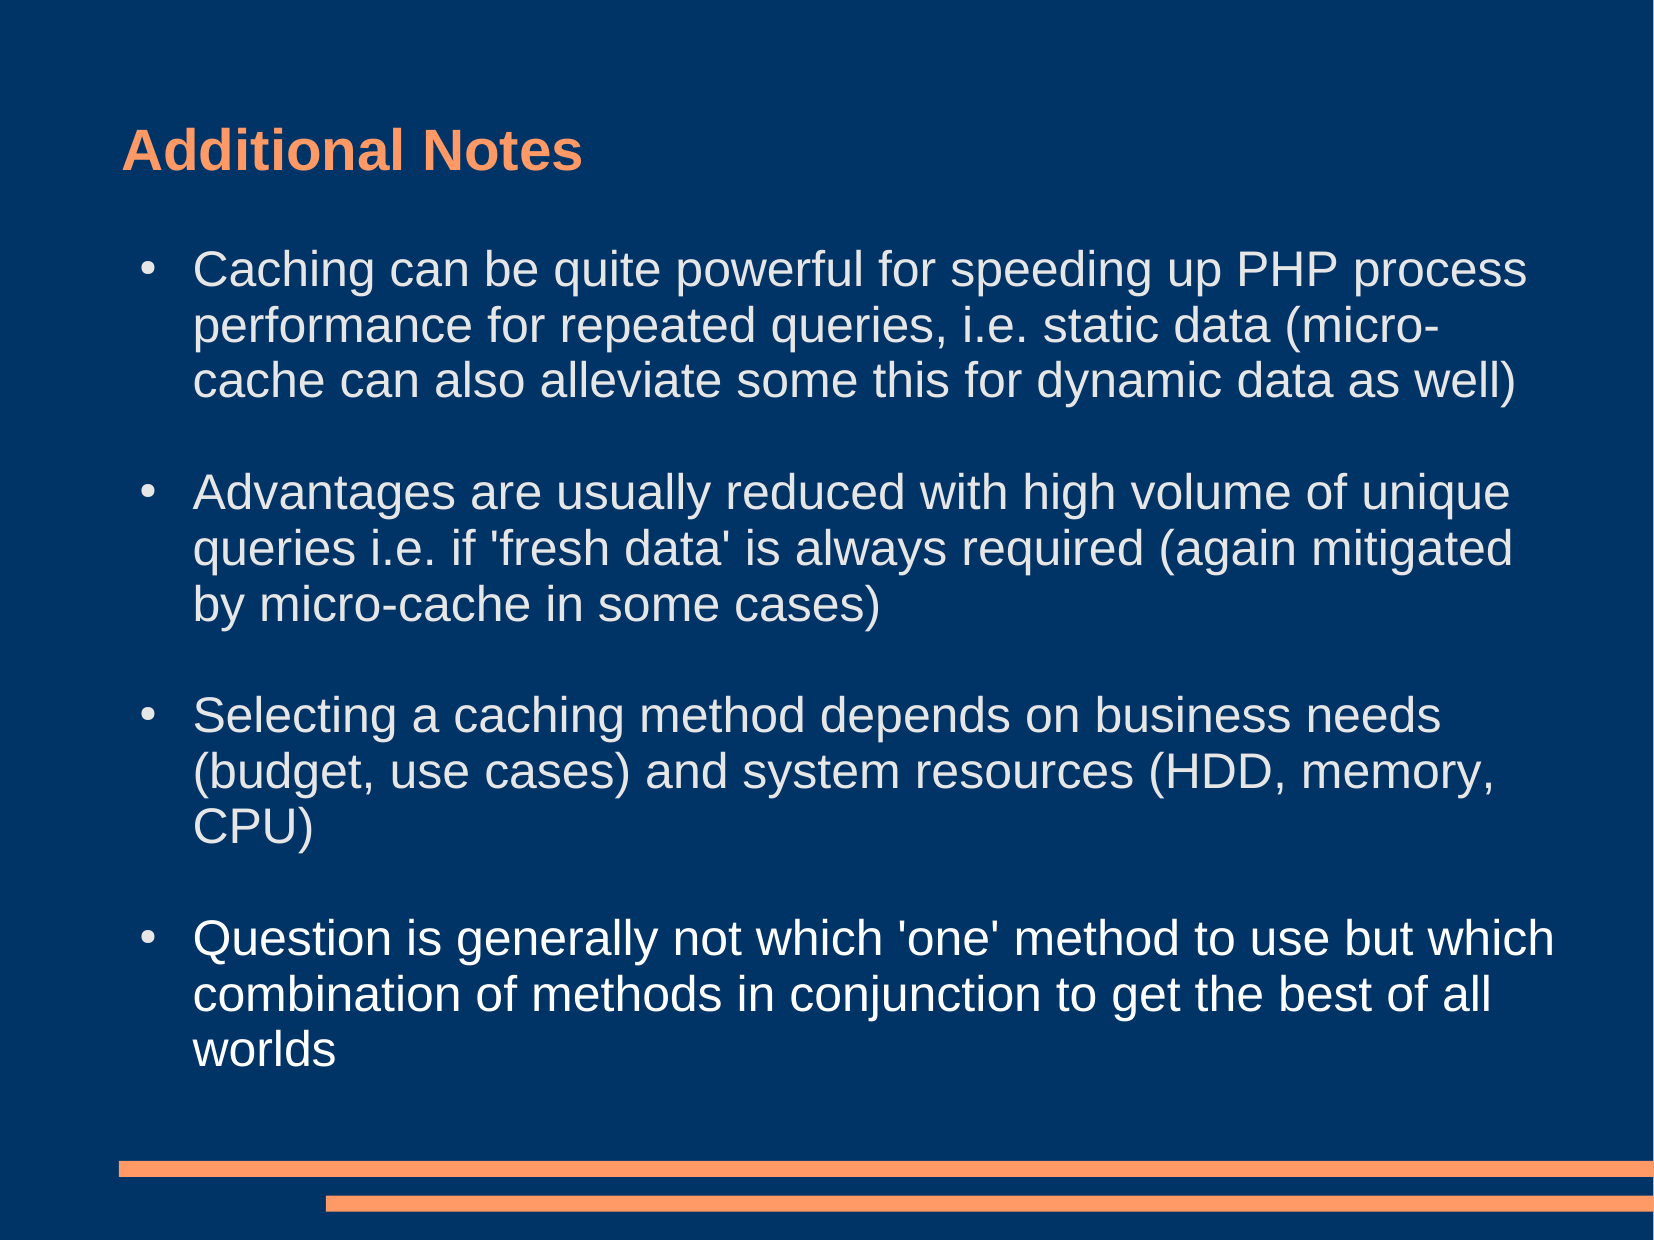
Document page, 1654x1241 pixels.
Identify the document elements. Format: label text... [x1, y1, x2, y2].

title Additional Notes [121, 46, 1534, 241]
list Caching can be quite powerful for speeding up PHP process performance for repeated queries, i.e. static data (micro-cache can also alleviate some this for dynamic data as well) Advantages are usually reduced with high volume of unique queries i.e. if 'fresh data' is always required (again mitigated by micro-cache in some cases) Selecting a caching method depends on business needs (budget, use cases) and system resources (HDD, memory, CPU) Question is generally not which 'one' method to use but which combination of methods in conjunction to get the best of all worlds [121, 241, 1561, 1090]
